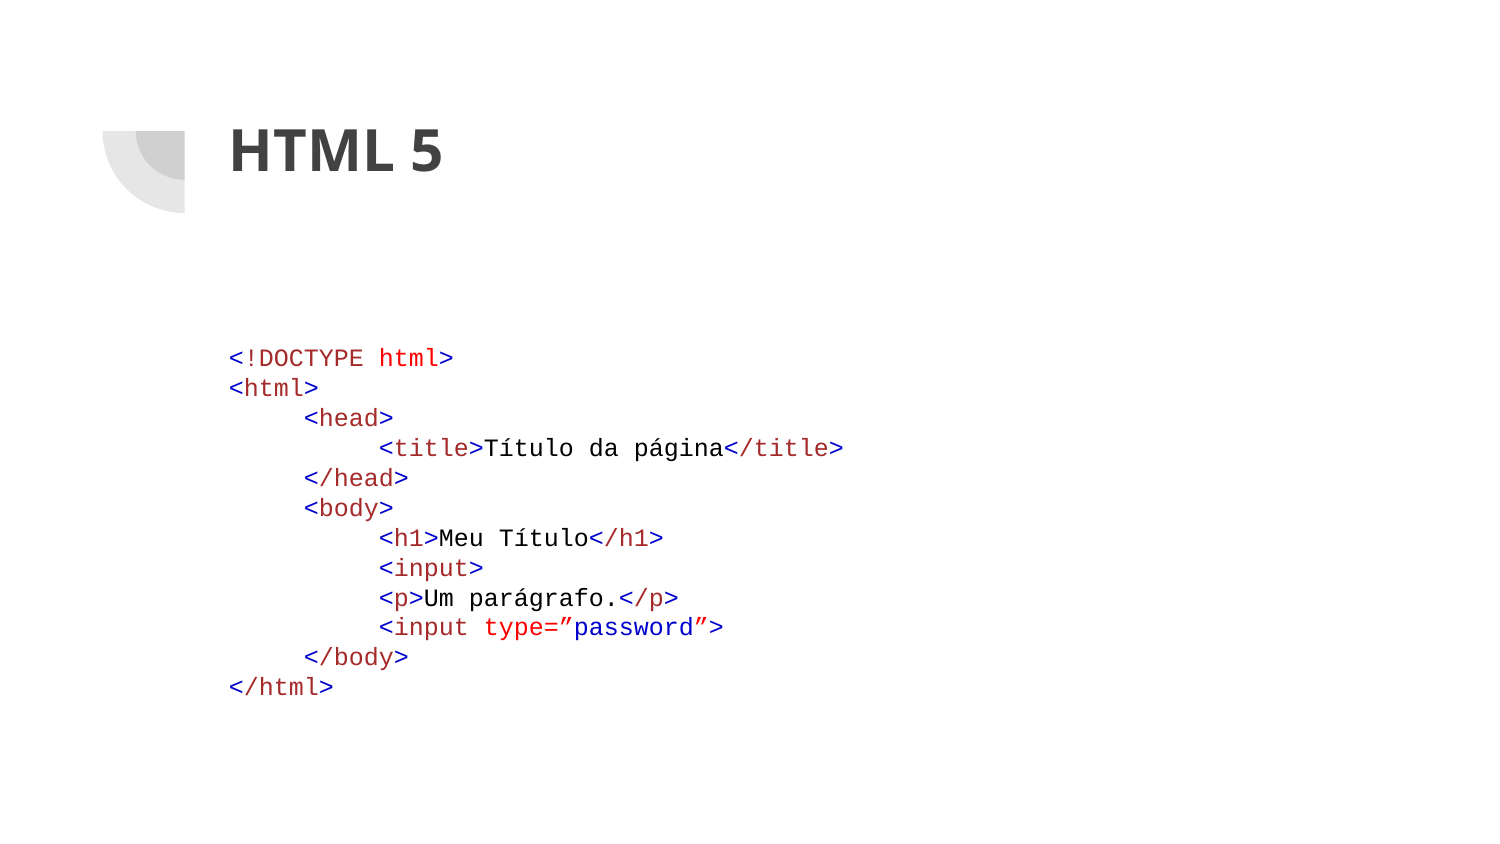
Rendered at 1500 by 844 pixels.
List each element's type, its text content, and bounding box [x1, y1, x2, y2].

title HTML 5 [213, 98, 1368, 263]
list <!DOCTYPE html> <html> <head> <title>Título da página</title> </head> <body> <h1>Meu Título</h1> <input> <p>Um parágrafo.</p> <input type=”password”> </body> </html> [213, 326, 1368, 744]
